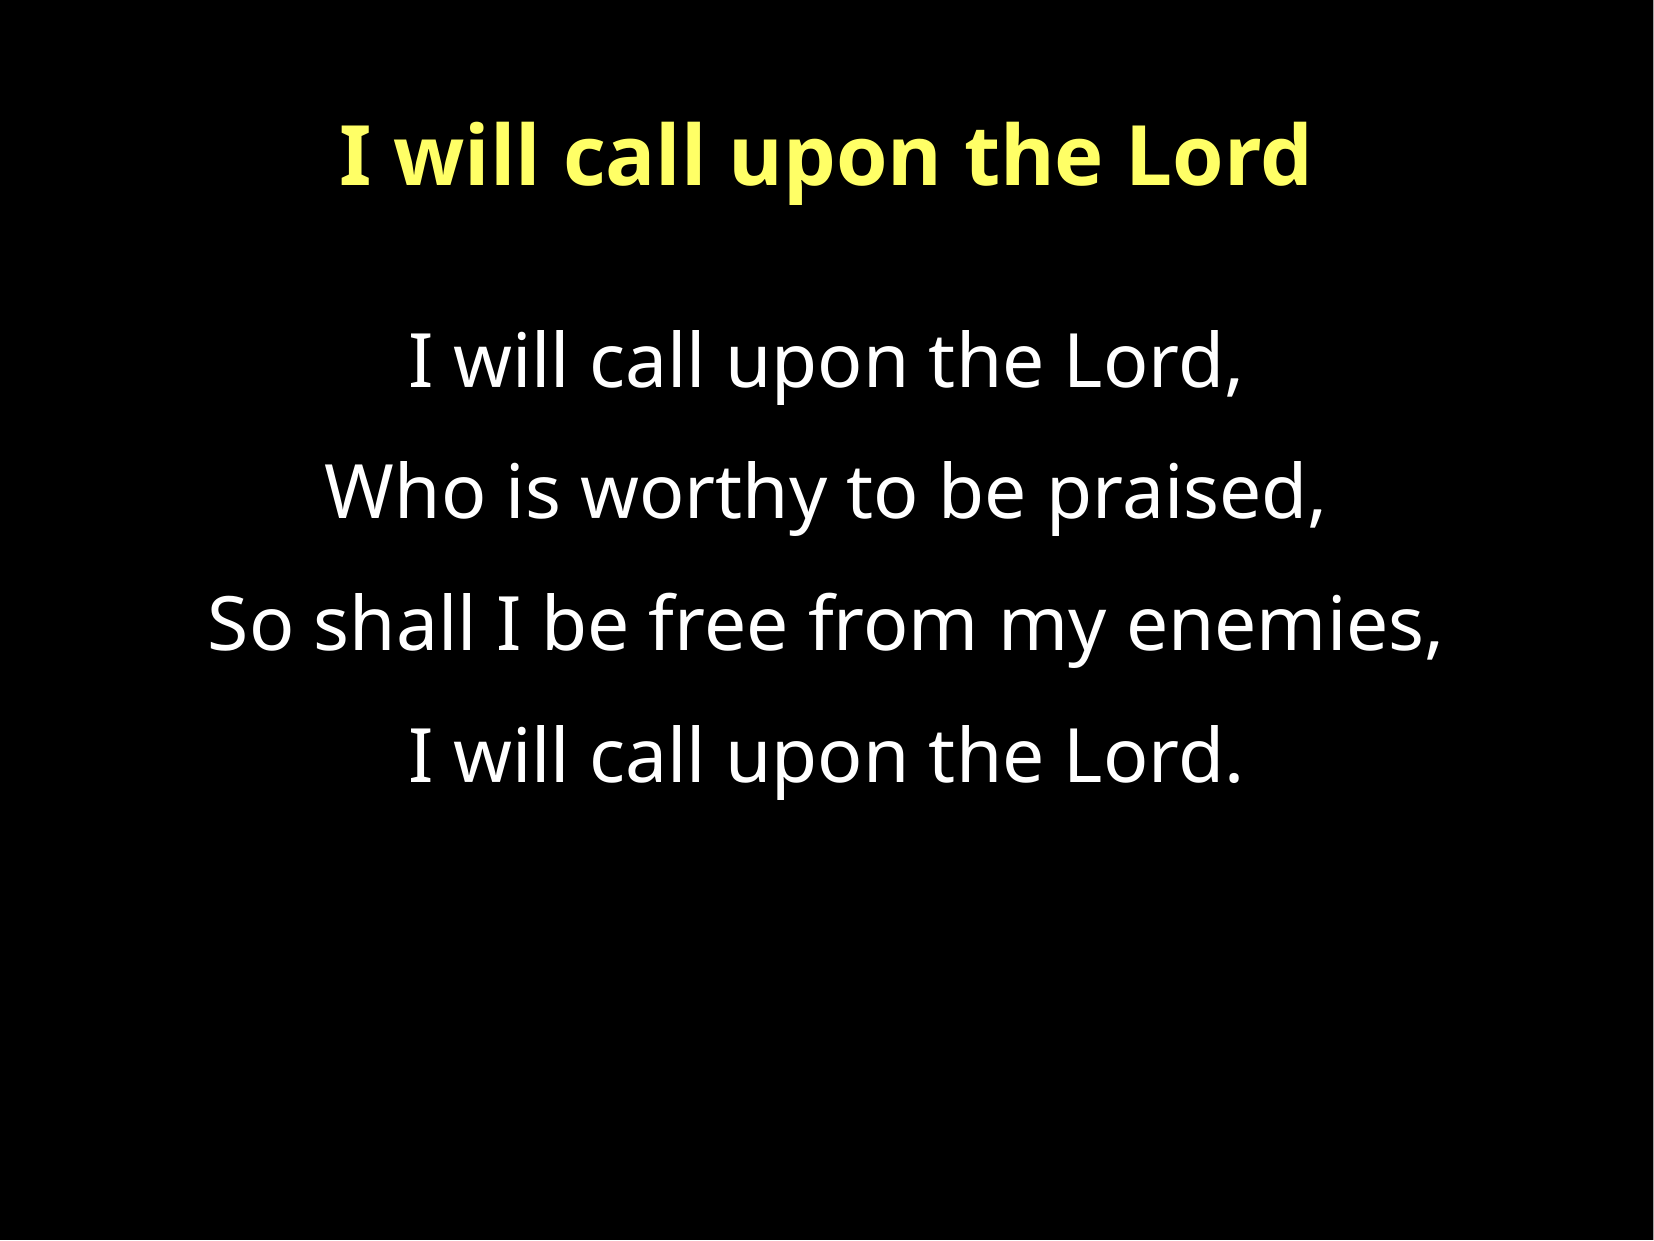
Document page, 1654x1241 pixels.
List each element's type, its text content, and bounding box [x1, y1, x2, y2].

title I will call upon the Lord [0, 49, 1654, 257]
list I will call upon the Lord, Who is worthy to be praised, So shall I be free from my enemies, I will call upon the Lord. [0, 307, 1654, 1229]
